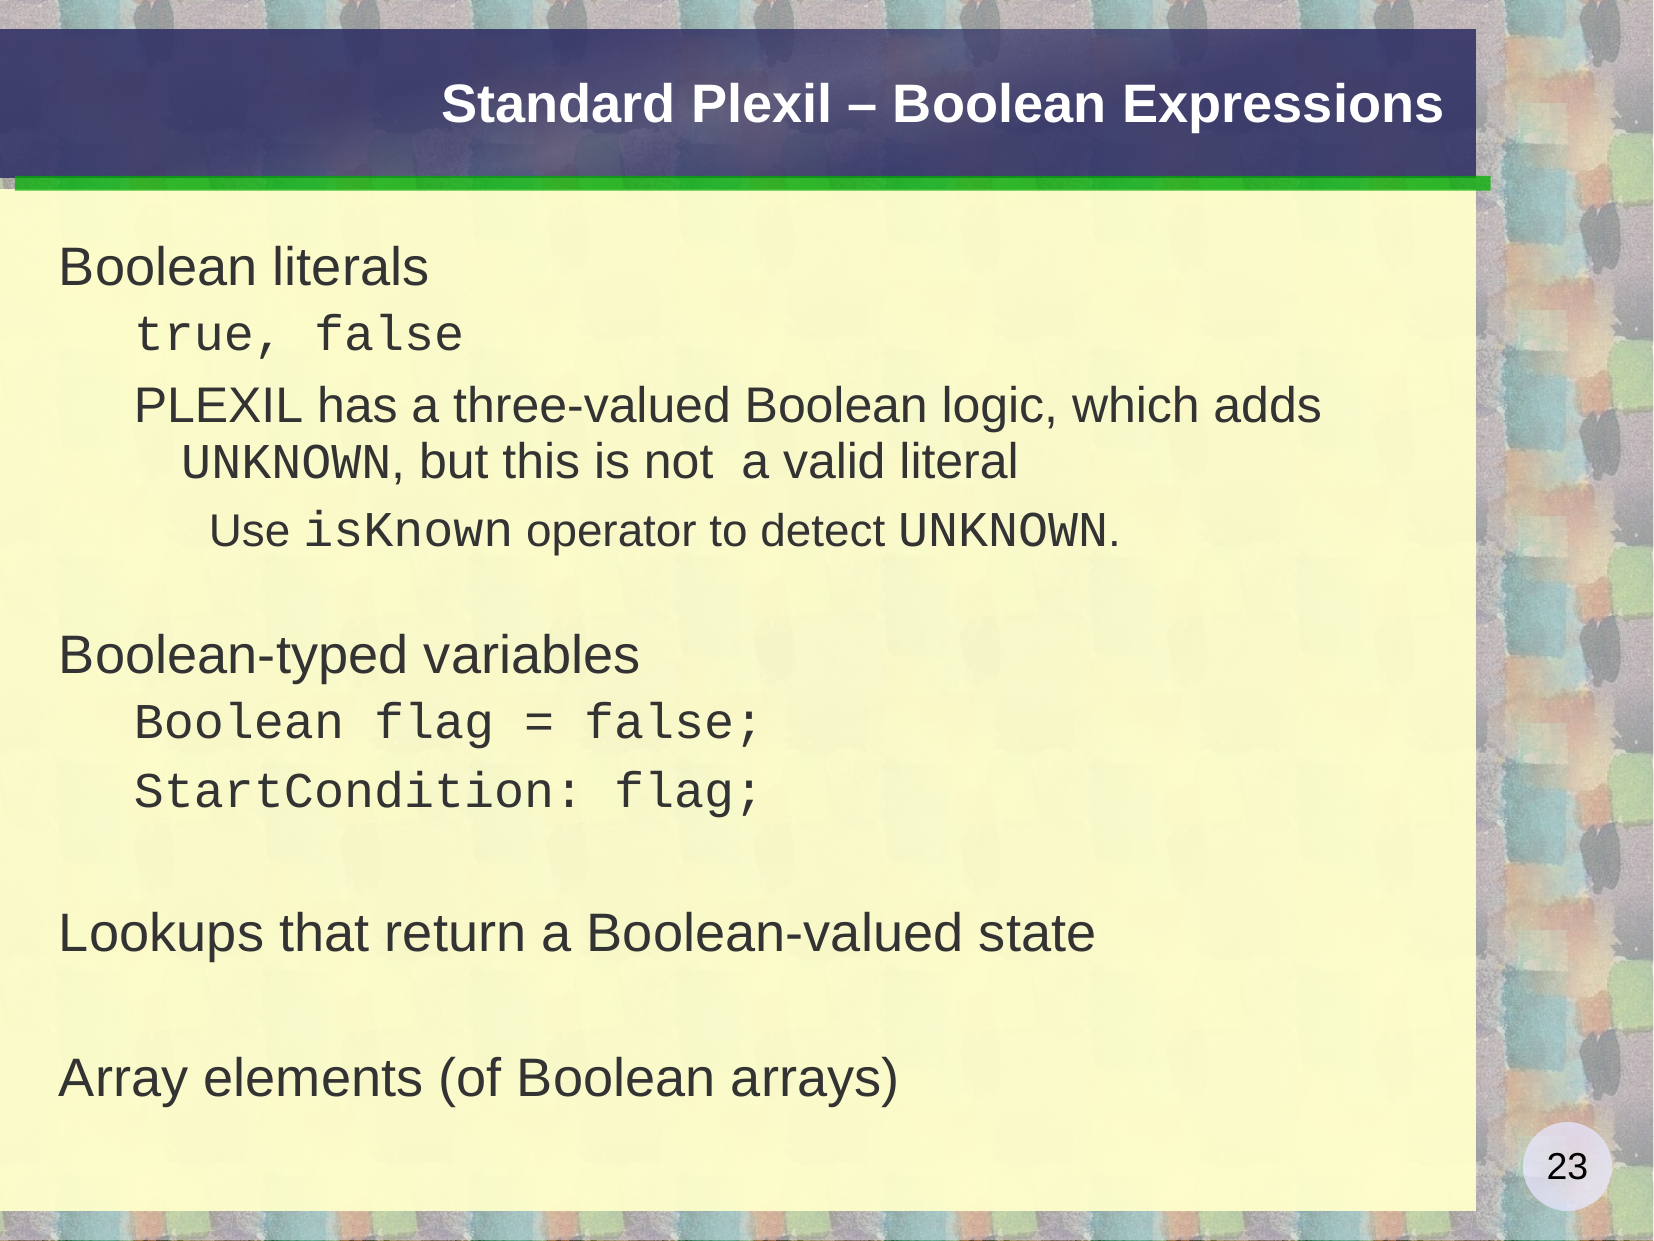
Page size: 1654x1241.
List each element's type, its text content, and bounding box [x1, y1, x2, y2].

list Boolean literals true, false PLEXIL has a three-valued Boolean logic, which adds UNKNOWN, but this is not a valid literal Use isKnown operator to detect UNKNOWN. Boolean-typed variables Boolean flag = false; StartCondition: flag; Lookups that return a Boolean-valued state Array elements (of Boolean arrays) [58, 236, 1417, 1182]
title Standard Plexil – Boolean Expressions [29, 59, 1447, 148]
